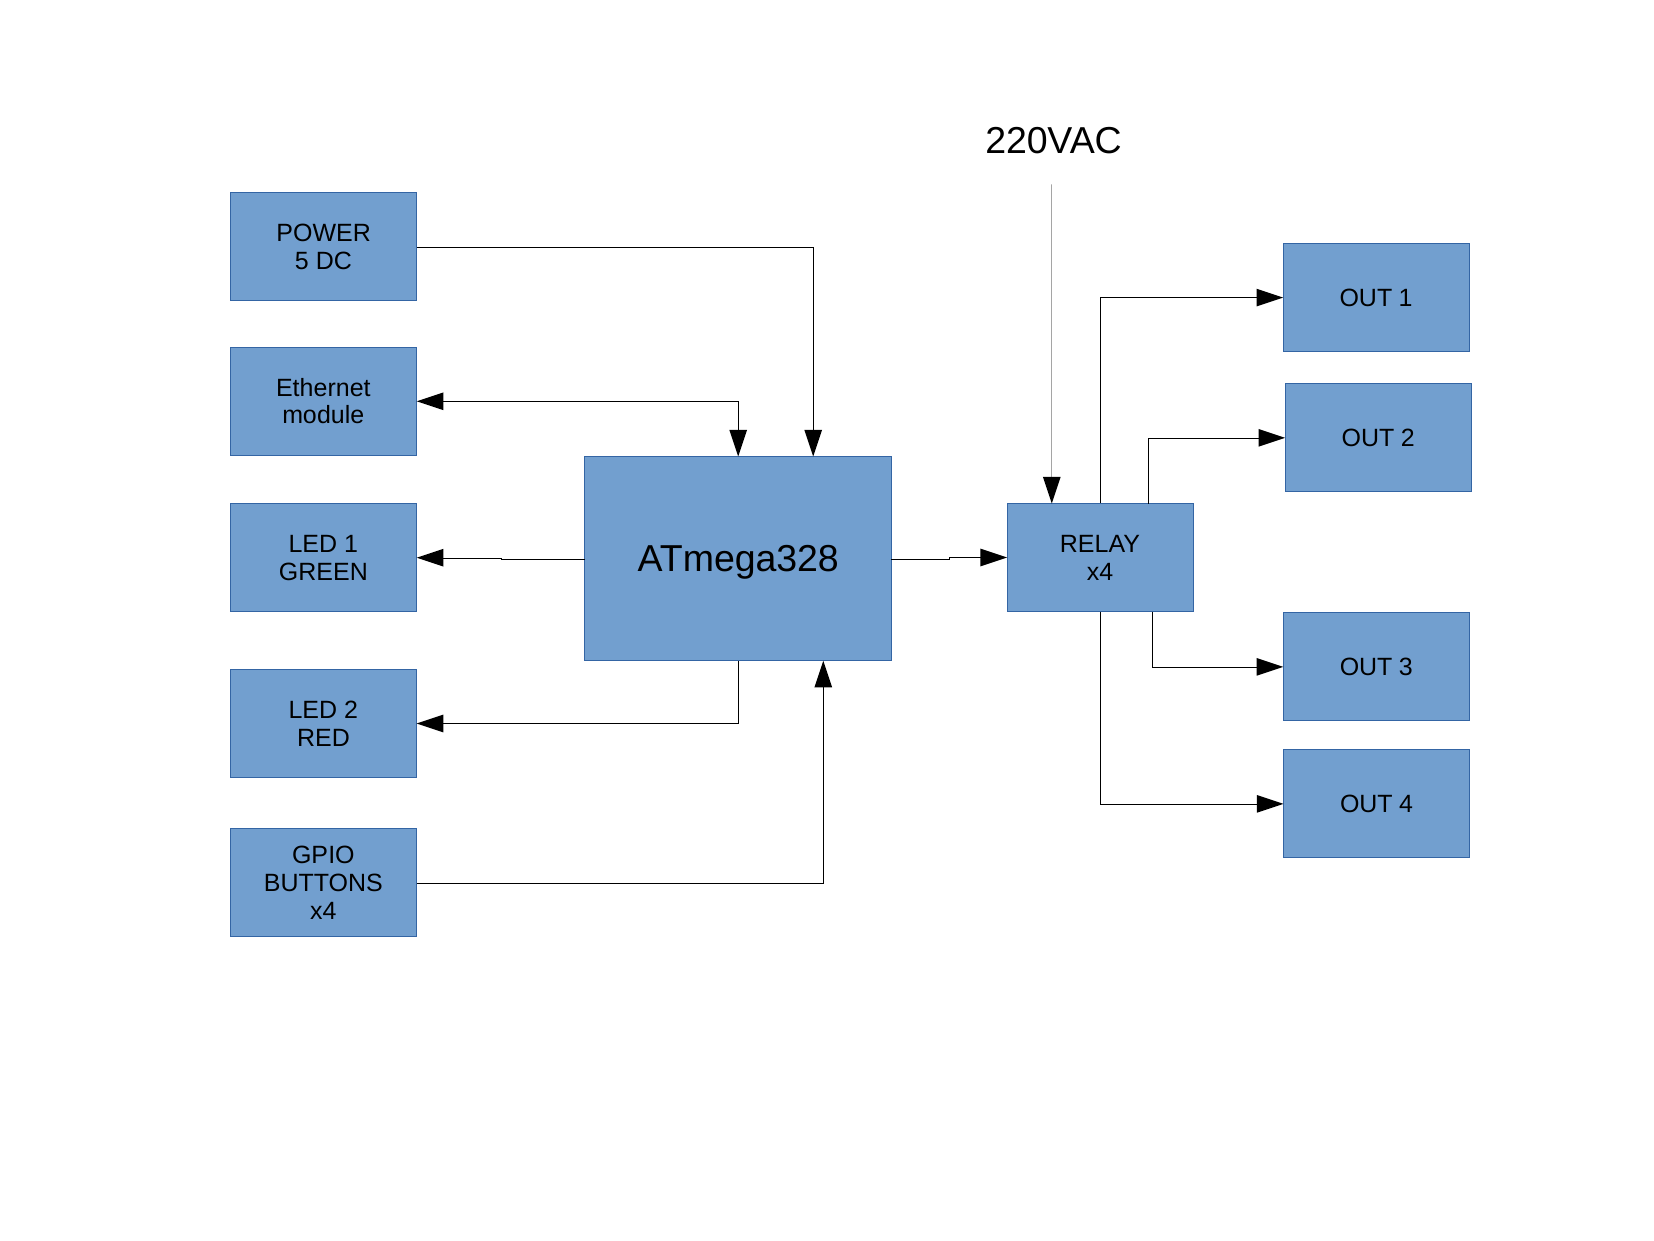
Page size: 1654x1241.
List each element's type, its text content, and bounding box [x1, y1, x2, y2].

text_box OUT 1 [1283, 243, 1470, 352]
text_box ATmega328 [584, 456, 892, 661]
text_box OUT 2 [1285, 383, 1472, 492]
text_box Ethernet module [230, 347, 417, 456]
text_box LED 1 GREEN [230, 503, 417, 612]
text_box OUT 4 [1283, 749, 1470, 858]
text_box OUT 3 [1283, 612, 1470, 721]
text_box RELAY x4 [1007, 503, 1194, 612]
text_box LED 2 RED [230, 669, 417, 778]
text_box POWER 5 DC [230, 192, 417, 301]
text_box GPIO BUTTONS x4 [230, 828, 417, 937]
text_box 220VAC [949, 112, 1158, 170]
